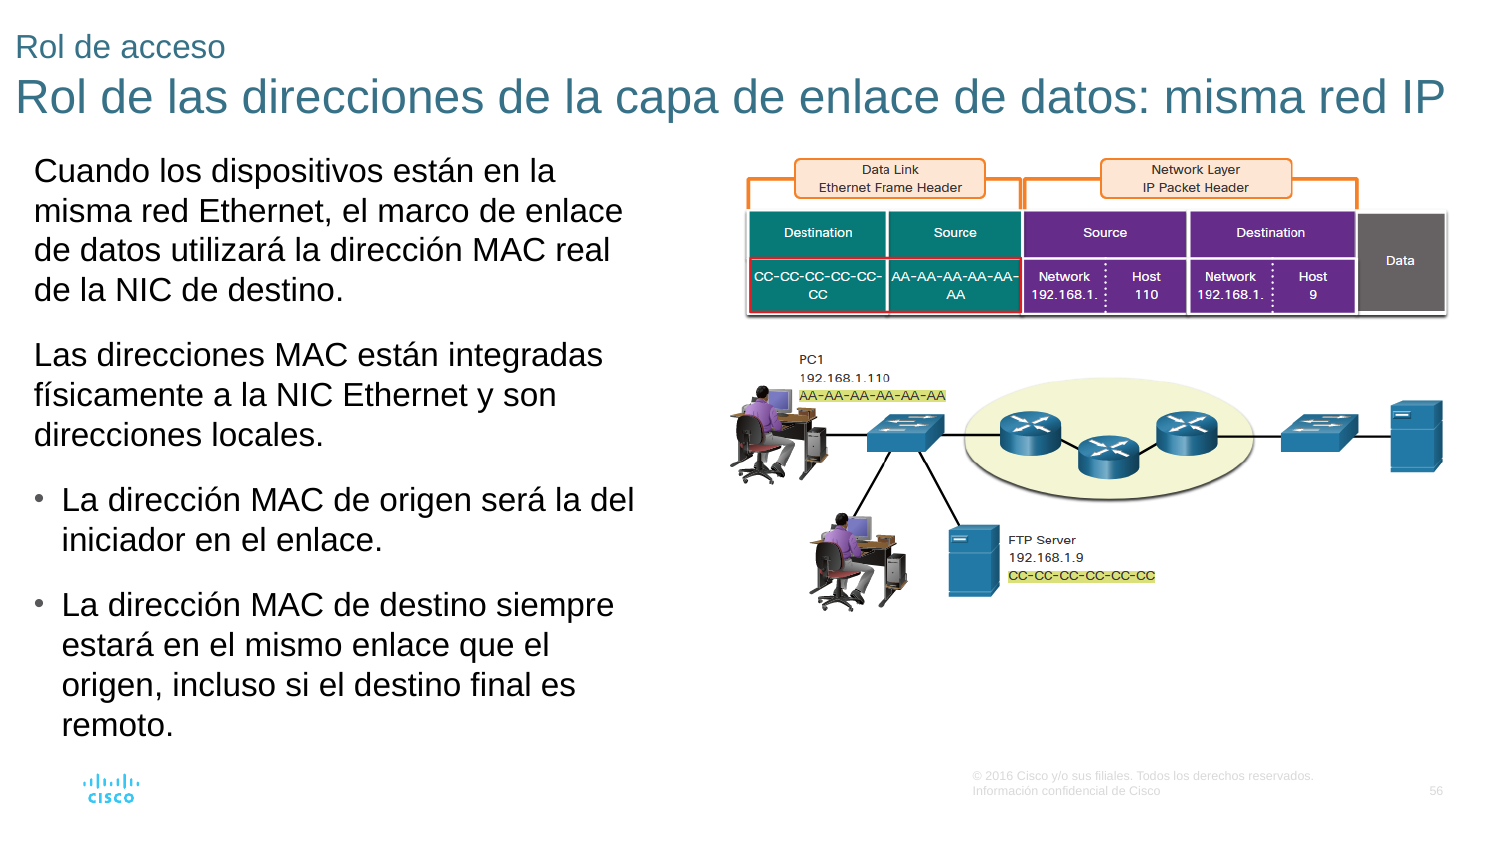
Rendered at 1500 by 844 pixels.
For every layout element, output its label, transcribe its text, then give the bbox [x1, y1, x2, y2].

list Cuando los dispositivos están en la misma red Ethernet, el marco de enlace de datos utilizará la dirección MAC real de la NIC de destino. Las direcciones MAC están integradas físicamente a la NIC Ethernet y son direcciones locales. La dirección MAC de origen será la del iniciador en el enlace. La dirección MAC de destino siempre estará en el mismo enlace que el origen, incluso si el destino final es remoto. [18, 141, 680, 705]
title Rol de acceso Rol de las direcciones de la capa de enlace de datos: misma red IP [0, 6, 1500, 142]
picture [721, 141, 1456, 623]
